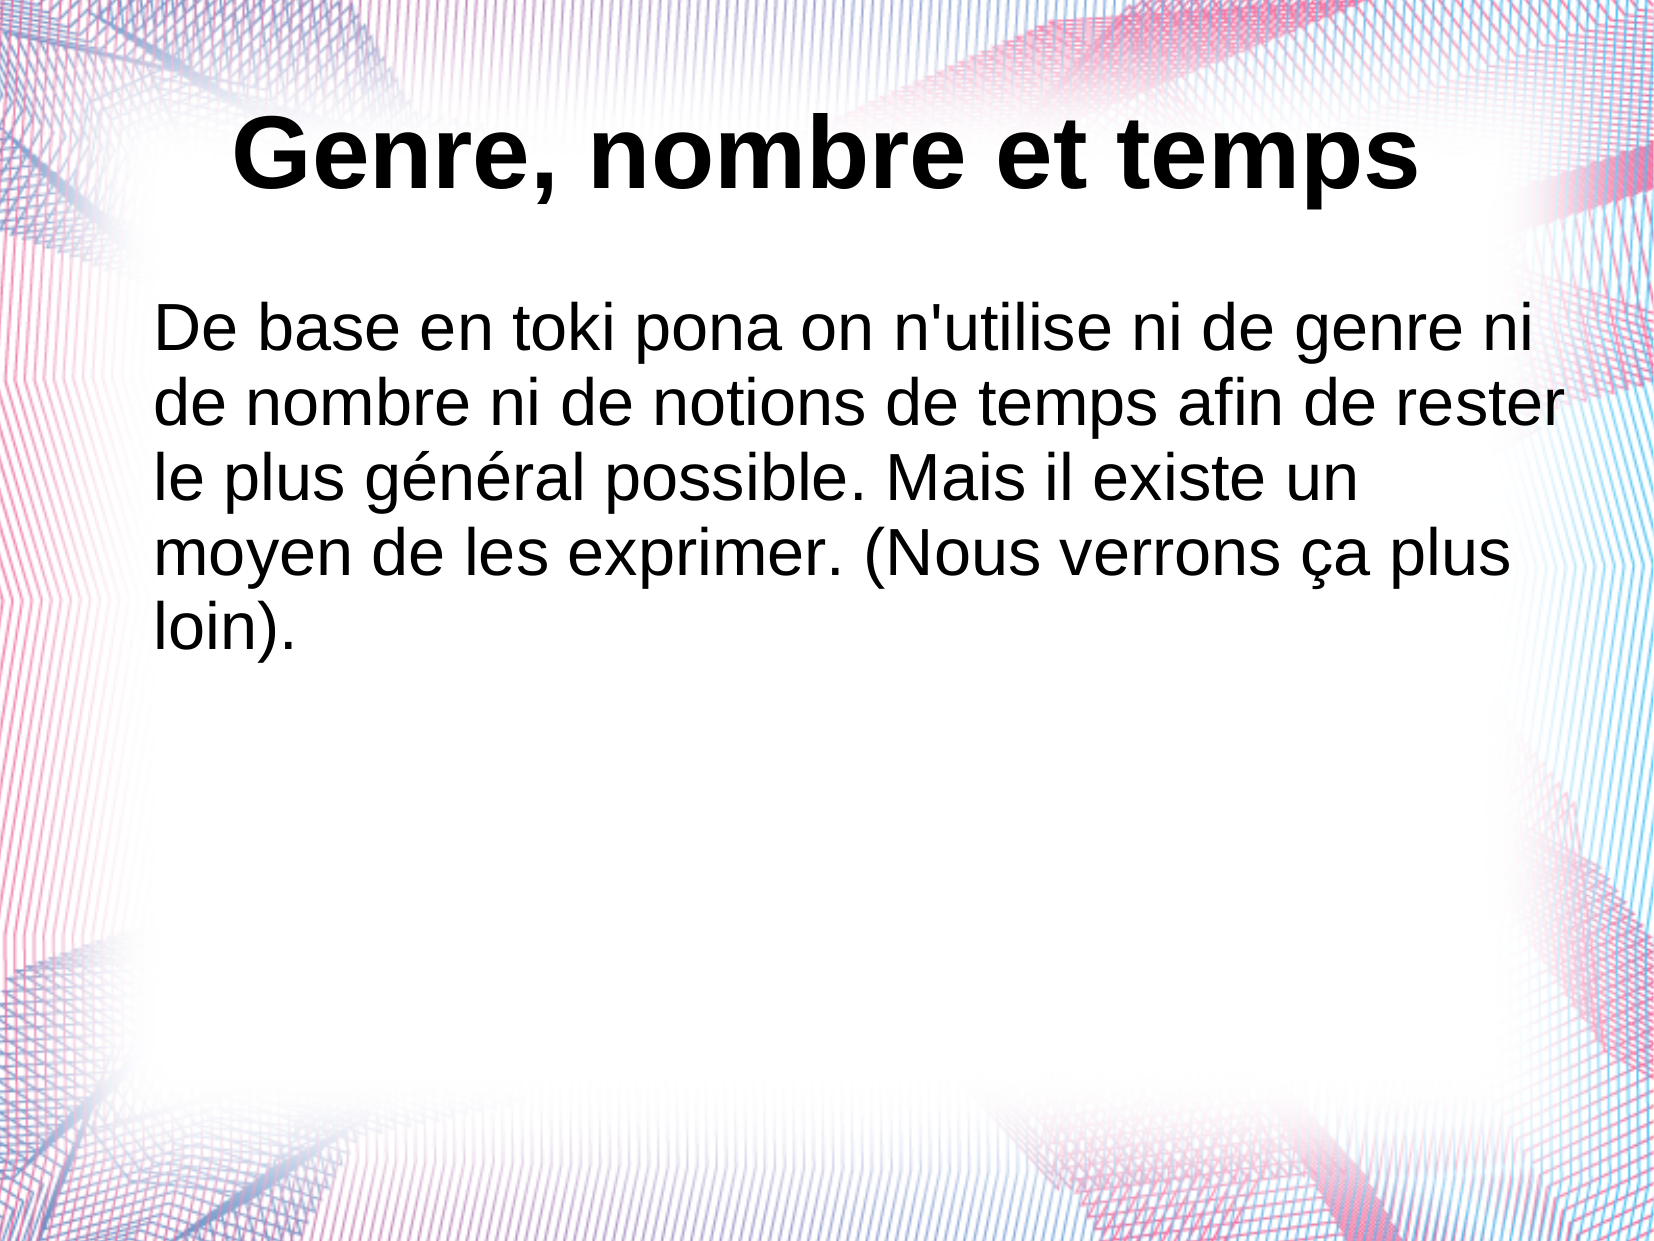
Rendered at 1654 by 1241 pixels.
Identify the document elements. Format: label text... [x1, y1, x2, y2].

title Genre, nombre et temps [82, 49, 1571, 257]
list De base en toki pona on n'utilise ni de genre ni de nombre ni de notions de temps afin de rester le plus général possible. Mais il existe un moyen de les exprimer. (Nous verrons ça plus loin). [82, 290, 1571, 1010]
picture [0, 0, 1654, 1241]
